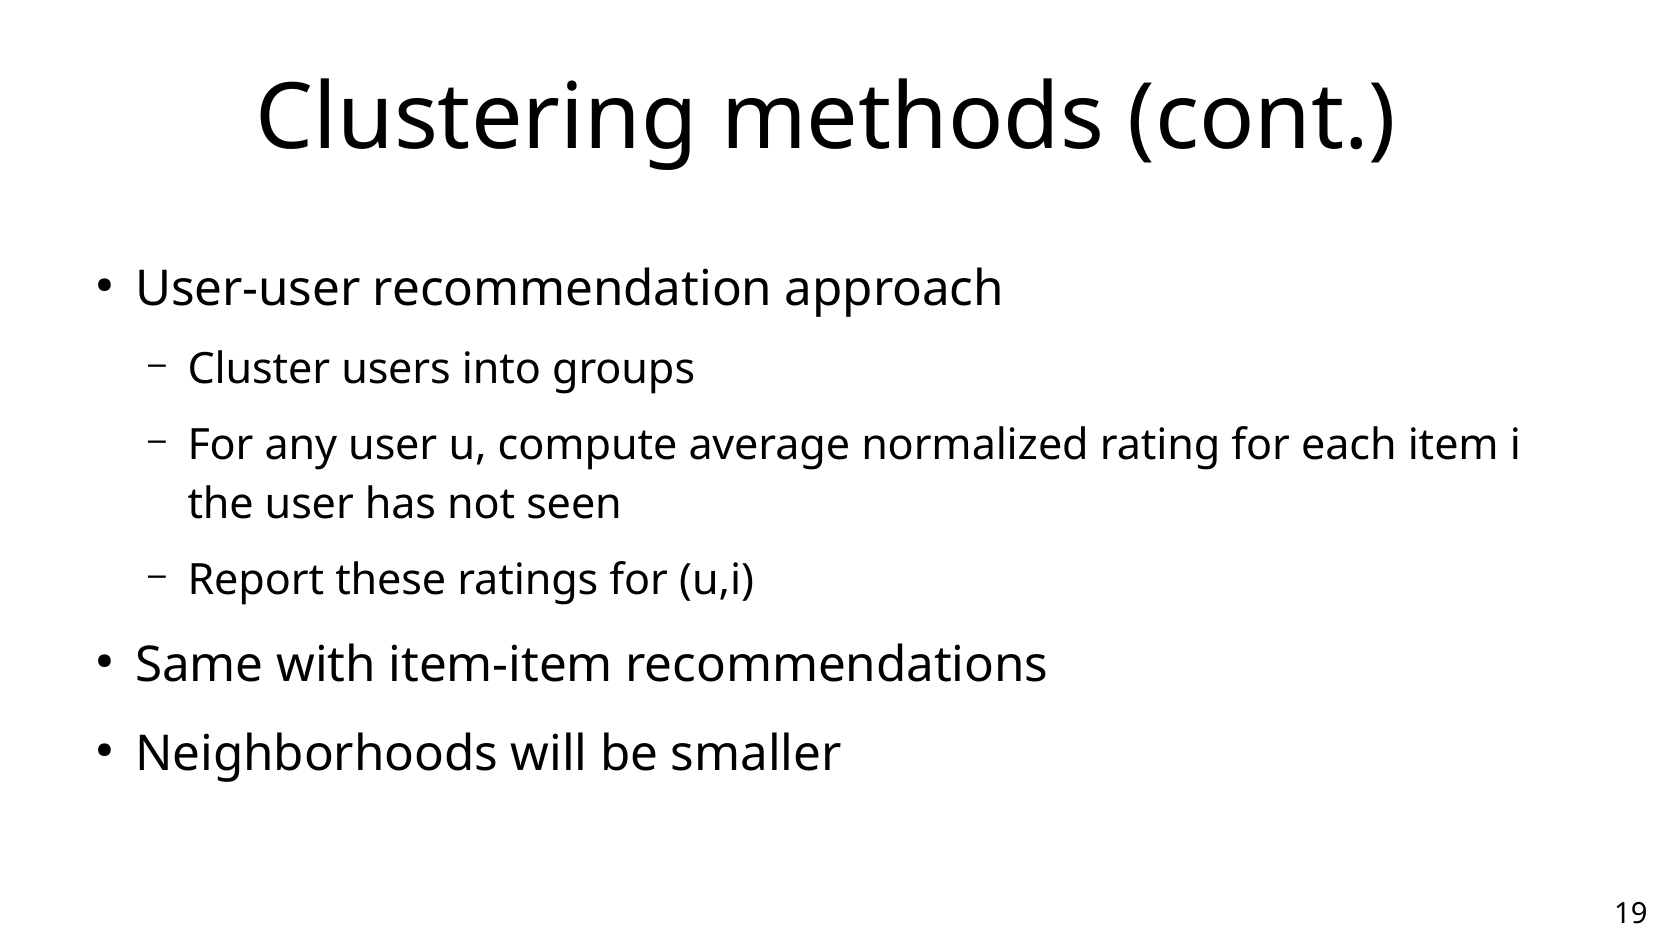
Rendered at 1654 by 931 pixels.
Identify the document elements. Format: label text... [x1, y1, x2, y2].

title Clustering methods (cont.) [82, 1, 1571, 226]
list User-user recommendation approach Cluster users into groups For any user u, compute average normalized rating for each item i the user has not seen Report these ratings for (u,i) Same with item-item recommendations Neighborhoods will be smaller [82, 253, 1571, 793]
